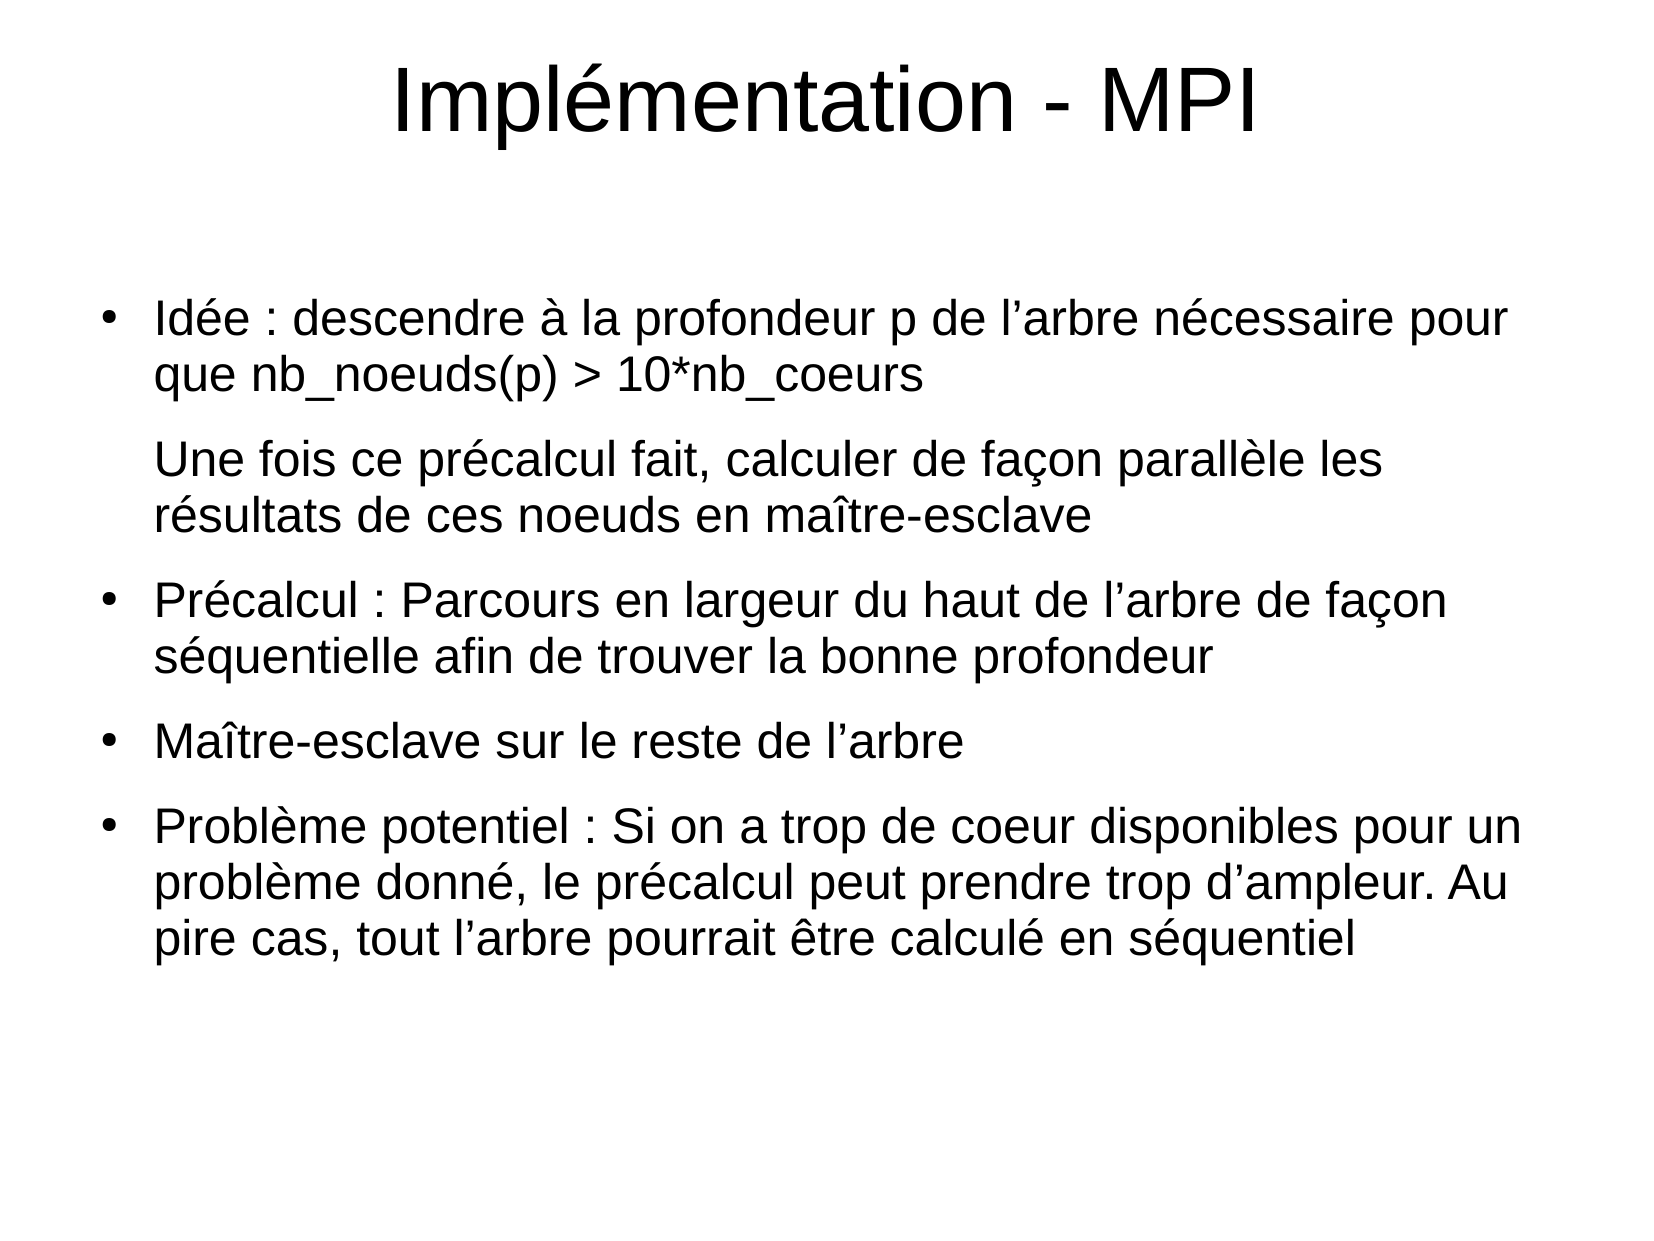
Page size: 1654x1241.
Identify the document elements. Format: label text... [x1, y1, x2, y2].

title Implémentation - MPI [82, 0, 1571, 204]
list Idée : descendre à la profondeur p de l’arbre nécessaire pour que nb_noeuds(p) > 10*nb_coeurs Une fois ce précalcul fait, calculer de façon parallèle les résultats de ces noeuds en maître-esclave Précalcul : Parcours en largeur du haut de l’arbre de façon séquentielle afin de trouver la bonne profondeur Maître-esclave sur le reste de l’arbre Problème potentiel : Si on a trop de coeur disponibles pour un problème donné, le précalcul peut prendre trop d’ampleur. Au pire cas, tout l’arbre pourrait être calculé en séquentiel [82, 290, 1571, 1010]
